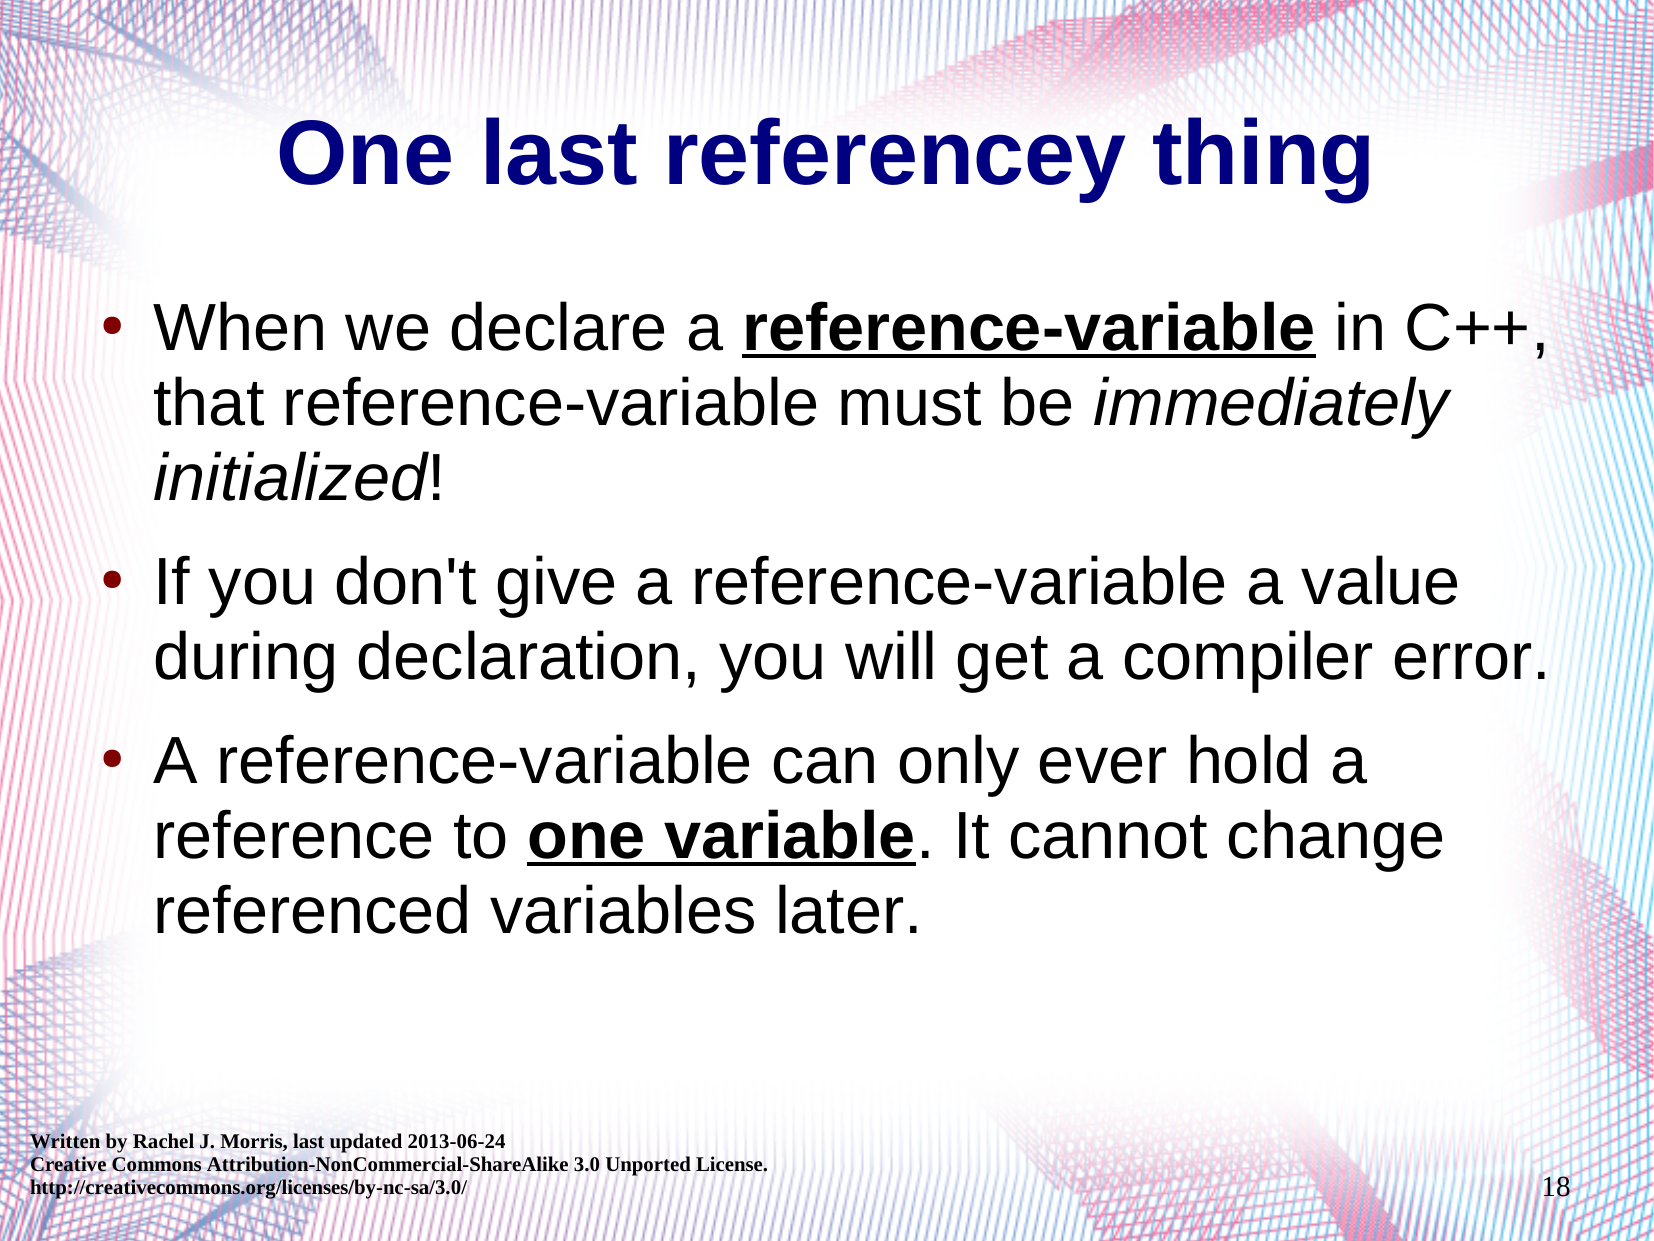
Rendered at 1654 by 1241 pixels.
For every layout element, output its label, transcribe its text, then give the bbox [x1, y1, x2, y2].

title One last referencey thing [82, 49, 1571, 257]
picture [0, 0, 1654, 1241]
list When we declare a reference-variable in C++, that reference-variable must be immediately initialized! If you don't give a reference-variable a value during declaration, you will get a compiler error. A reference-variable can only ever hold a reference to one variable. It cannot change referenced variables later. [82, 290, 1571, 1010]
